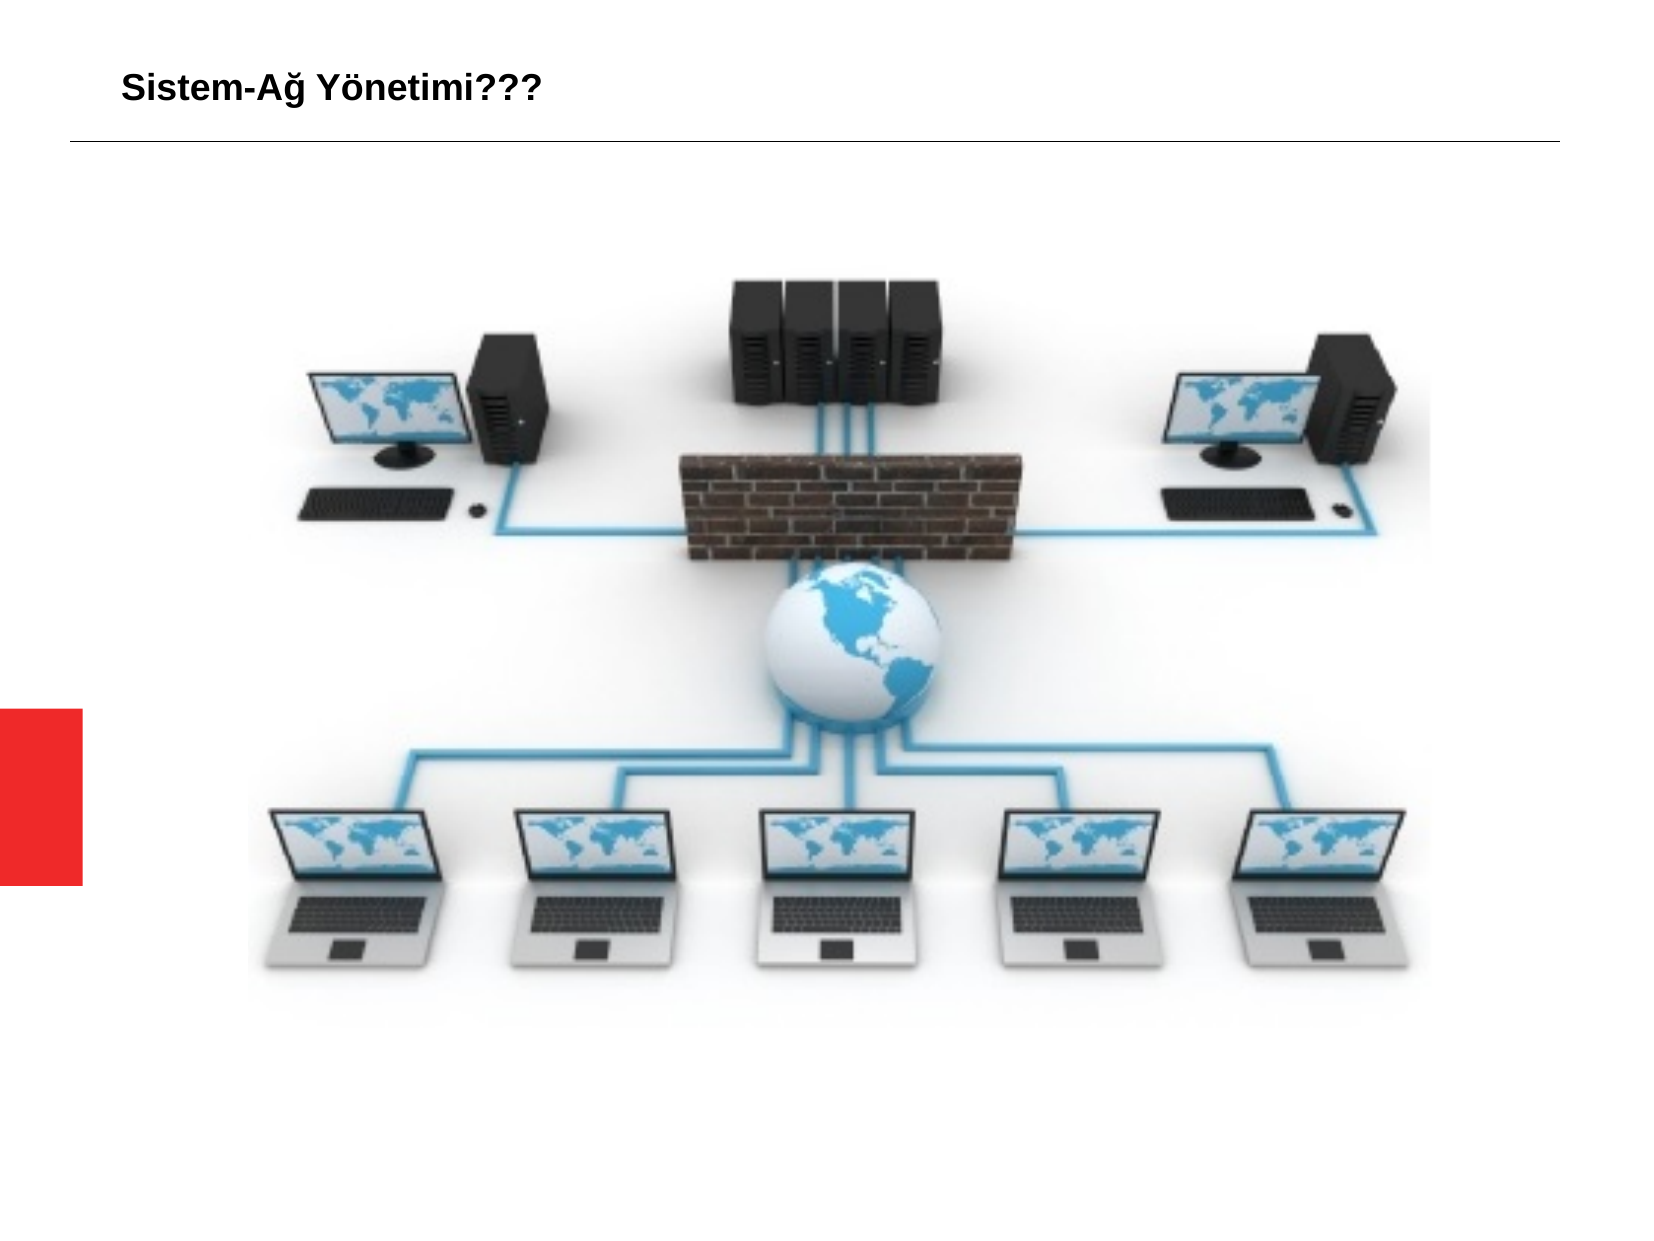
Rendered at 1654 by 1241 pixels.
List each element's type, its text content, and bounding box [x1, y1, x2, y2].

picture [248, 232, 1434, 1028]
text_box Sistem-Ağ Yönetimi??? [106, 59, 1536, 116]
